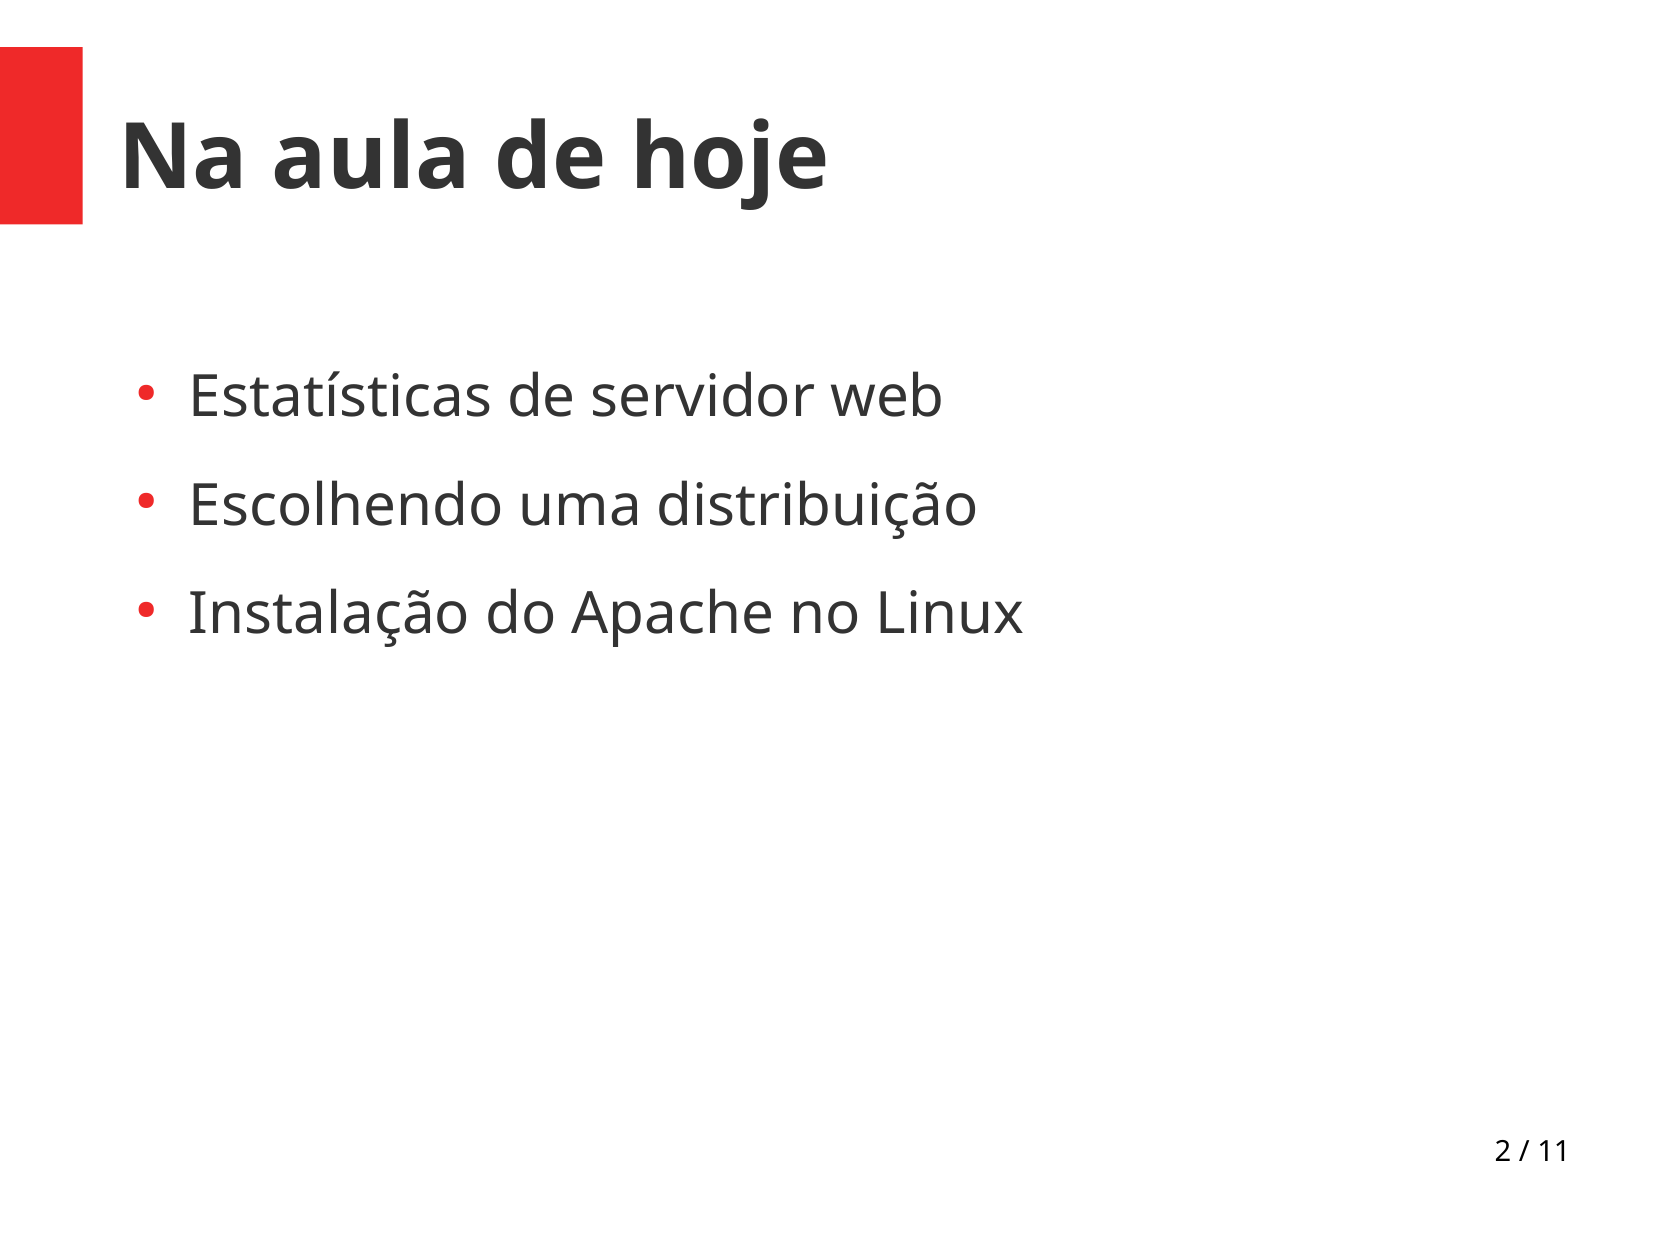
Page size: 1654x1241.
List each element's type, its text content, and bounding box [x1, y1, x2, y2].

list Estatísticas de servidor web Escolhendo uma distribuição Instalação do Apache no Linux [118, 354, 1536, 1074]
title Na aula de hoje [118, 49, 1571, 257]
